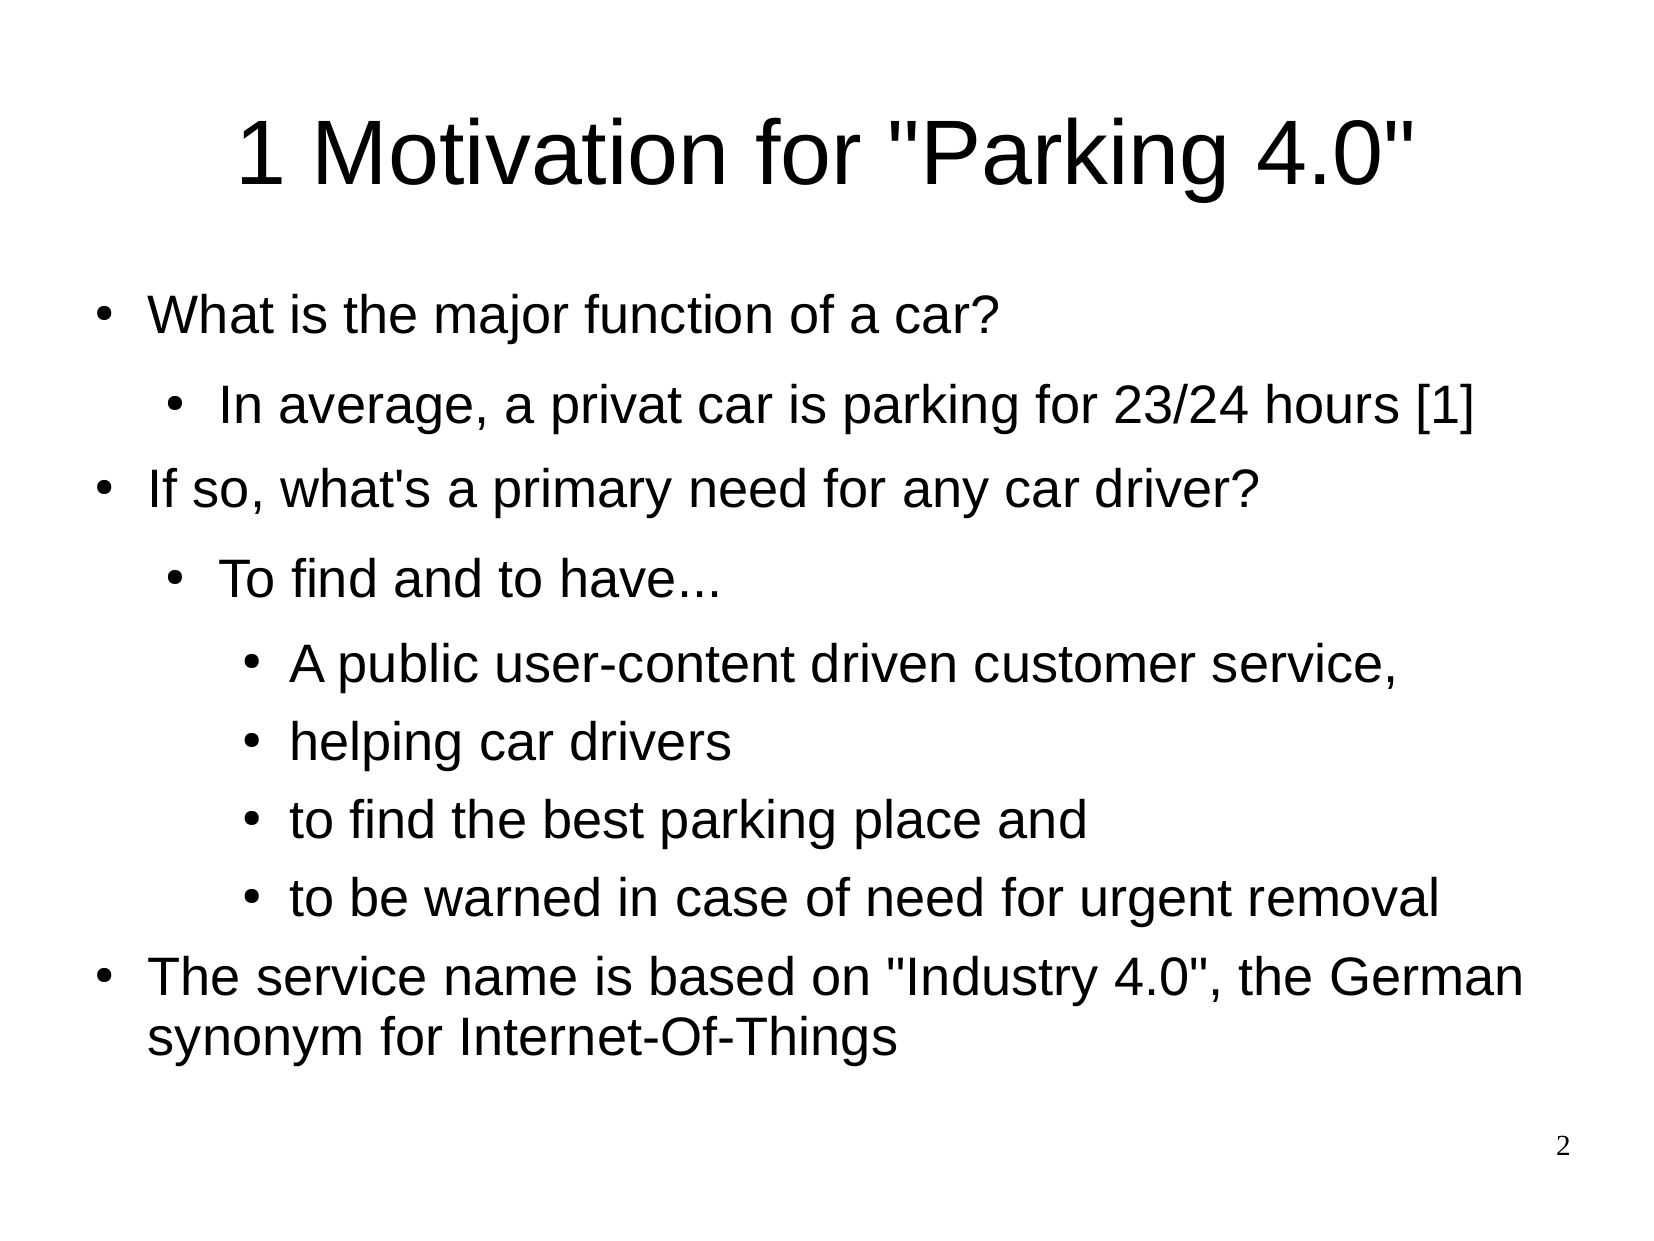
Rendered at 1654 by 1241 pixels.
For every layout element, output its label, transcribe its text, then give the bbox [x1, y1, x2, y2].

list What is the major function of a car? In average, a privat car is parking for 23/24 hours [1] If so, what's a primary need for any car driver? To find and to have... A public user-content driven customer service, helping car drivers to find the best parking place and to be warned in case of need for urgent removal The service name is based on "Industry 4.0", the German synonym for Internet-Of-Things [76, 284, 1565, 1068]
title 1 Motivation for "Parking 4.0" [82, 49, 1571, 257]
